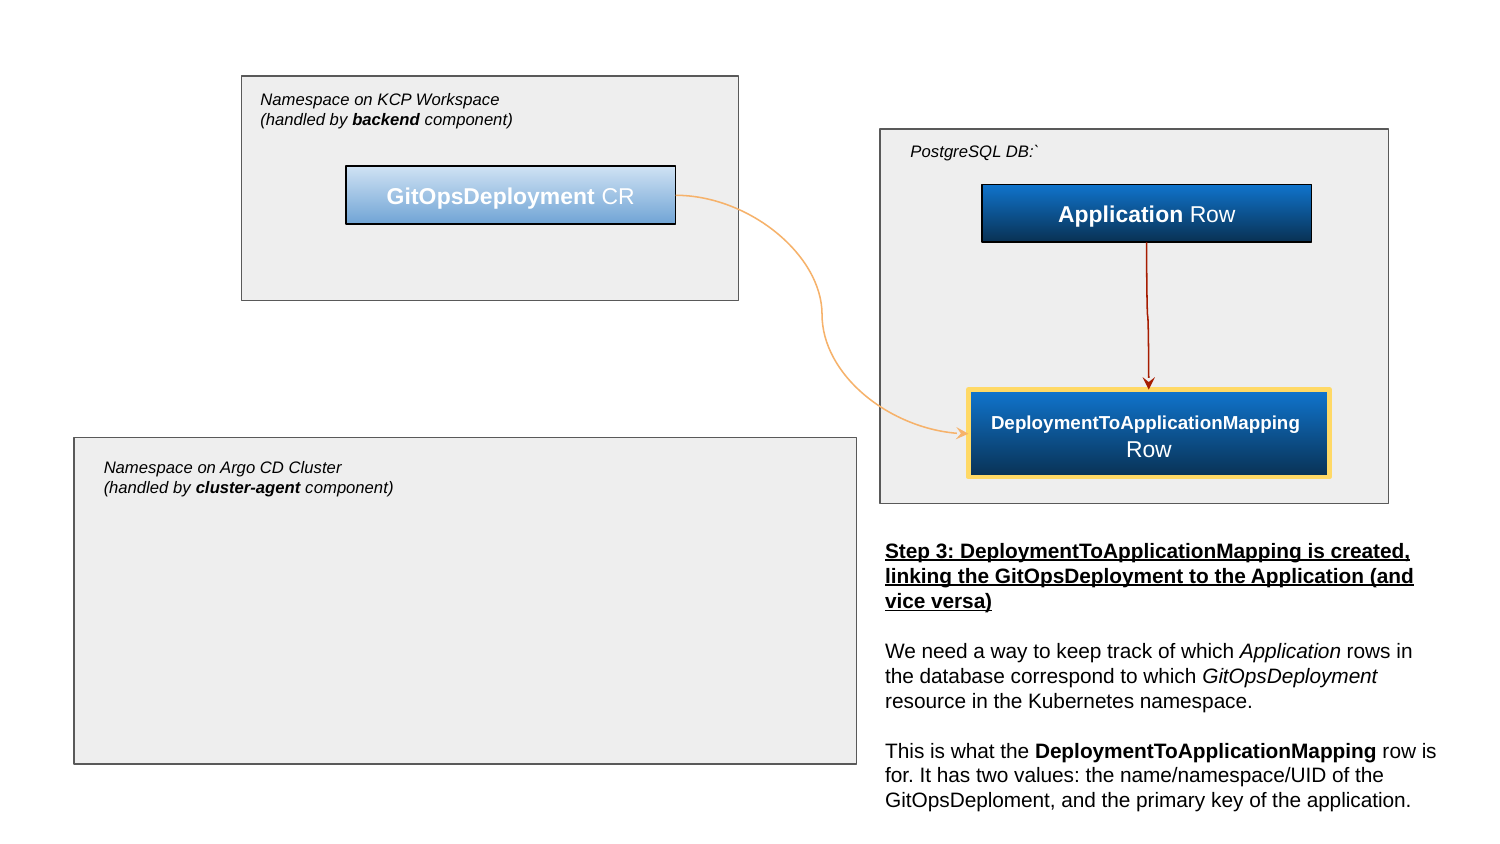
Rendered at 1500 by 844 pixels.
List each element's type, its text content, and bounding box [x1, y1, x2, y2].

text_box PostgreSQL DB:` [895, 126, 1303, 177]
text_box [879, 128, 1389, 504]
text_box [73, 437, 857, 764]
text_box Namespace on KCP Workspace (handled by backend component) [245, 73, 653, 144]
text_box Application Row [982, 184, 1312, 242]
text_box GitOpsDeployment CR [346, 166, 676, 224]
text_box Namespace on Argo CD Cluster (handled by cluster-agent component) [88, 441, 497, 512]
text_box [241, 76, 739, 301]
text_box Step 3: DeploymentToApplicationMapping is created, linking the GitOpsDeployment to the Application (and vice versa) We need a way to keep track of which Application rows in the database correspond to which GitOpsDeployment resource in the Kubernetes namespace. This is what the DeploymentToApplicationMapping row is for. It has two values: the name/namespace/UID of the GitOpsDeploment, and the primary key of the application. [870, 522, 1461, 828]
text_box DeploymentToApplicationMapping Row [968, 389, 1330, 477]
